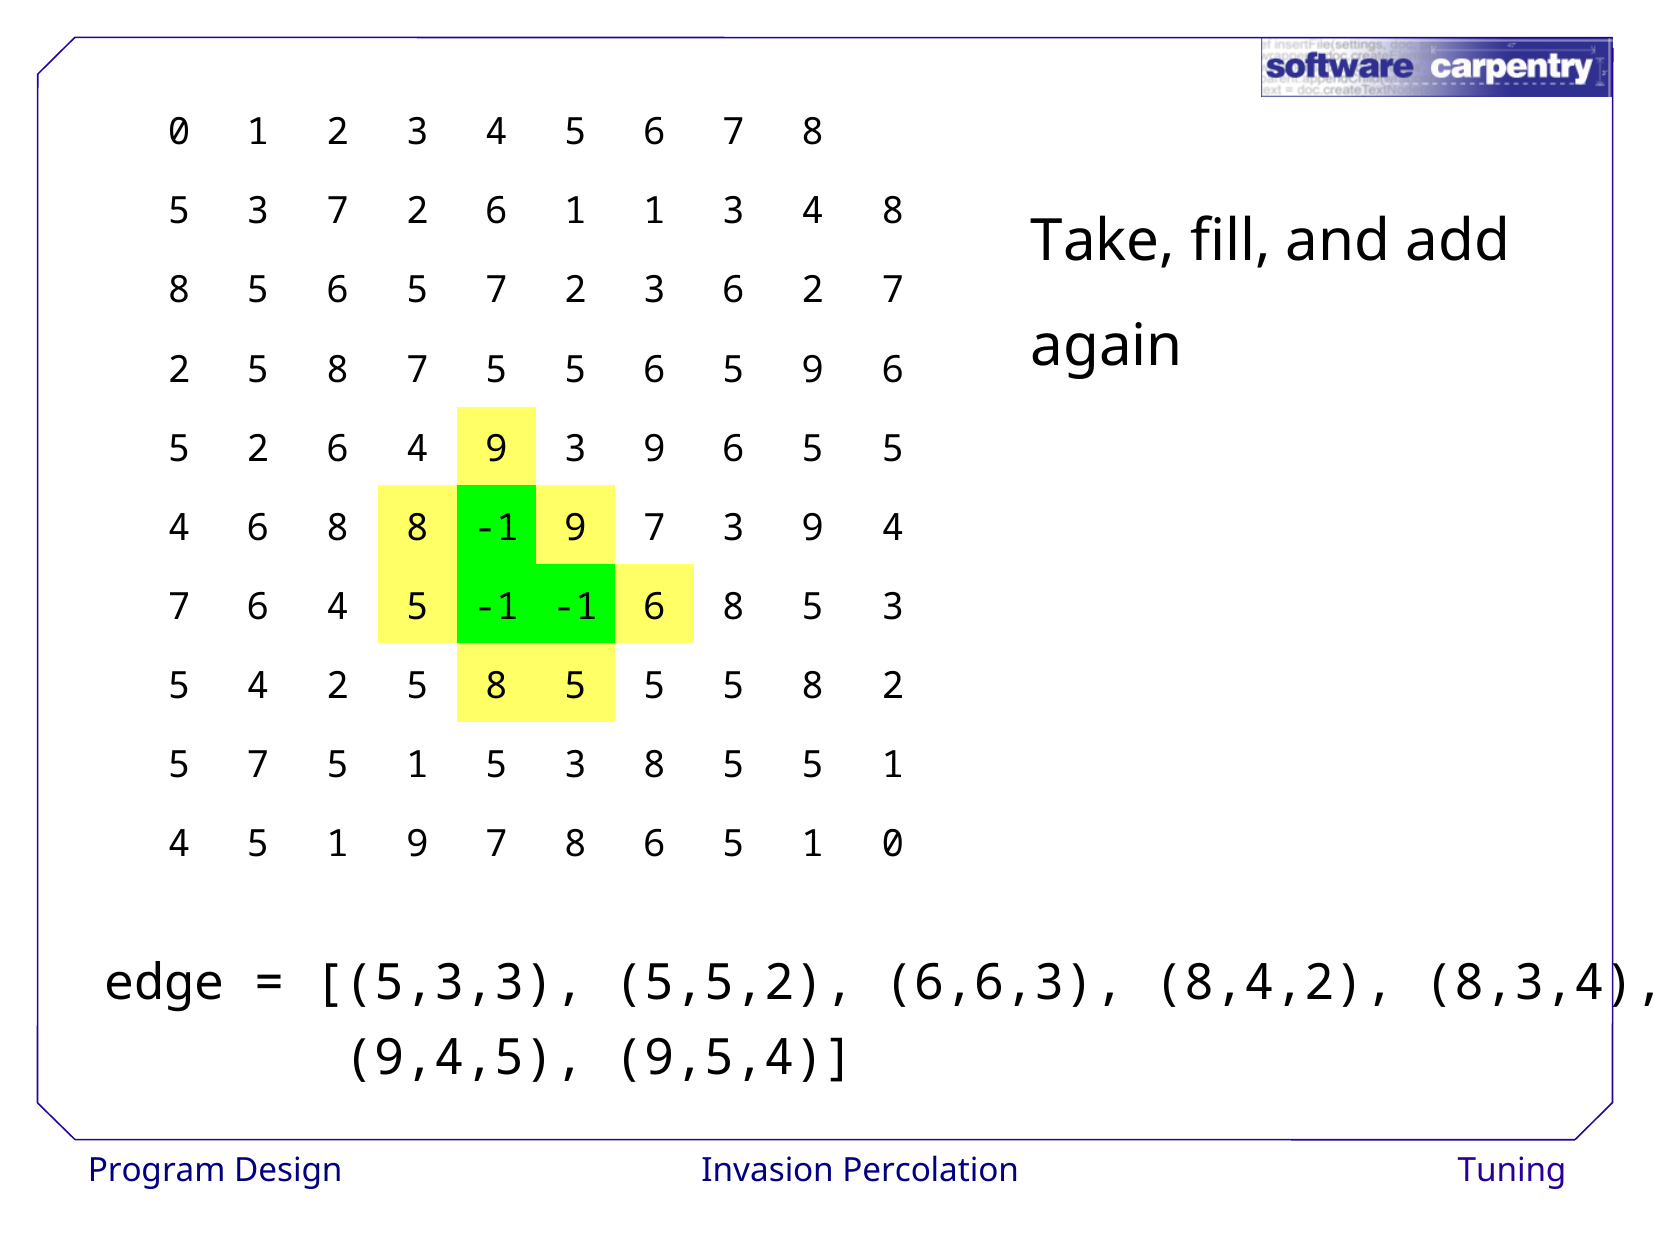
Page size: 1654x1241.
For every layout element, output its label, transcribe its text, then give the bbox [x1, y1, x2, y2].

table_header 4 [457, 90, 536, 168]
table_cell 5 [219, 247, 297, 328]
table_cell 9 [378, 801, 457, 880]
table_cell 5 [140, 722, 219, 801]
table_cell -1 [536, 564, 615, 643]
table_cell 5 [694, 722, 773, 801]
table_cell 9 [615, 407, 694, 485]
table_cell 5 [853, 407, 933, 485]
table_cell 3 [536, 722, 615, 801]
table_cell 5 [615, 643, 694, 722]
table_cell -1 [457, 564, 536, 643]
table_cell 3 [615, 247, 694, 328]
table_header [853, 90, 933, 168]
table_cell 3 [219, 168, 297, 247]
table_cell 3 [536, 407, 615, 485]
table_cell 6 [457, 168, 536, 247]
table_cell 5 [457, 328, 536, 407]
table_cell 5 [536, 328, 615, 407]
table_cell 6 [219, 485, 297, 564]
table_cell 7 [853, 247, 933, 328]
table_header 2 [297, 90, 378, 168]
table_cell 2 [297, 643, 378, 722]
table_cell 5 [694, 643, 773, 722]
table_cell 5 [219, 328, 297, 407]
table_cell 6 [219, 564, 297, 643]
table_cell 5 [536, 643, 615, 722]
table_cell 2 [536, 247, 615, 328]
table_header 5 [536, 90, 615, 168]
table_cell 3 [694, 485, 773, 564]
table_cell 5 [378, 247, 457, 328]
table_cell 5 [694, 328, 773, 407]
table_cell 5 [457, 722, 536, 801]
table_cell 6 [297, 407, 378, 485]
table_cell 4 [297, 564, 378, 643]
table_cell 5 [378, 564, 457, 643]
table_cell 2 [773, 247, 853, 328]
table_cell 5 [140, 168, 219, 247]
table_cell 8 [297, 328, 378, 407]
table_cell 8 [615, 722, 694, 801]
table_cell 2 [378, 168, 457, 247]
table_cell 8 [457, 643, 536, 722]
table_cell 4 [378, 407, 457, 485]
table_cell 6 [615, 328, 694, 407]
table_header 8 [773, 90, 853, 168]
table_cell 7 [615, 485, 694, 564]
table_cell 8 [853, 168, 933, 247]
table_header 7 [694, 90, 773, 168]
table_cell 7 [297, 168, 378, 247]
table_cell 6 [615, 801, 694, 880]
table_header 3 [378, 90, 457, 168]
table_cell 2 [219, 407, 297, 485]
table_header 0 [140, 90, 219, 168]
table_cell 7 [457, 247, 536, 328]
table_cell 1 [297, 801, 378, 880]
table_cell 4 [140, 801, 219, 880]
table_cell 5 [773, 564, 853, 643]
table_cell 1 [773, 801, 853, 880]
table_cell 9 [773, 485, 853, 564]
table_cell 6 [694, 247, 773, 328]
table_cell 8 [536, 801, 615, 880]
table_cell 4 [853, 485, 933, 564]
table_header 1 [219, 90, 297, 168]
table_cell 4 [140, 485, 219, 564]
table_cell 5 [297, 722, 378, 801]
table_cell 6 [694, 407, 773, 485]
table_cell 1 [536, 168, 615, 247]
table_cell 5 [219, 801, 297, 880]
table_cell 8 [378, 485, 457, 564]
table_cell 5 [378, 643, 457, 722]
table_cell 5 [140, 407, 219, 485]
table_cell 8 [140, 247, 219, 328]
table_cell -1 [457, 485, 536, 564]
table_cell 6 [297, 247, 378, 328]
table_cell 1 [853, 722, 933, 801]
text_box Take, fill, and add again [1015, 159, 1580, 385]
table_cell 5 [694, 801, 773, 880]
table_cell 2 [140, 328, 219, 407]
table_cell 8 [297, 485, 378, 564]
table_cell 7 [219, 722, 297, 801]
table_cell 9 [536, 485, 615, 564]
table_header 6 [615, 90, 694, 168]
table_cell 5 [773, 407, 853, 485]
table_cell 4 [219, 643, 297, 722]
table_cell 0 [853, 801, 933, 880]
picture [1261, 39, 1613, 97]
table_cell 7 [457, 801, 536, 880]
table_cell 6 [853, 328, 933, 407]
table_cell 4 [773, 168, 853, 247]
table_cell 5 [140, 643, 219, 722]
table_cell 1 [378, 722, 457, 801]
table_cell 3 [694, 168, 773, 247]
table_cell 2 [853, 643, 933, 722]
table_cell 7 [378, 328, 457, 407]
table_cell 1 [615, 168, 694, 247]
table_cell 3 [853, 564, 933, 643]
text_box edge = [(5,3,3), (5,5,2), (6,6,3), (8,4,2), (8,3,4), (9,4,5), (9,5,4)] [89, 927, 1508, 1105]
table_cell 7 [140, 564, 219, 643]
table_cell 8 [694, 564, 773, 643]
table_cell 6 [615, 564, 694, 643]
table_cell 9 [457, 407, 536, 485]
table_cell 5 [773, 722, 853, 801]
table_cell 9 [773, 328, 853, 407]
table_cell 8 [773, 643, 853, 722]
